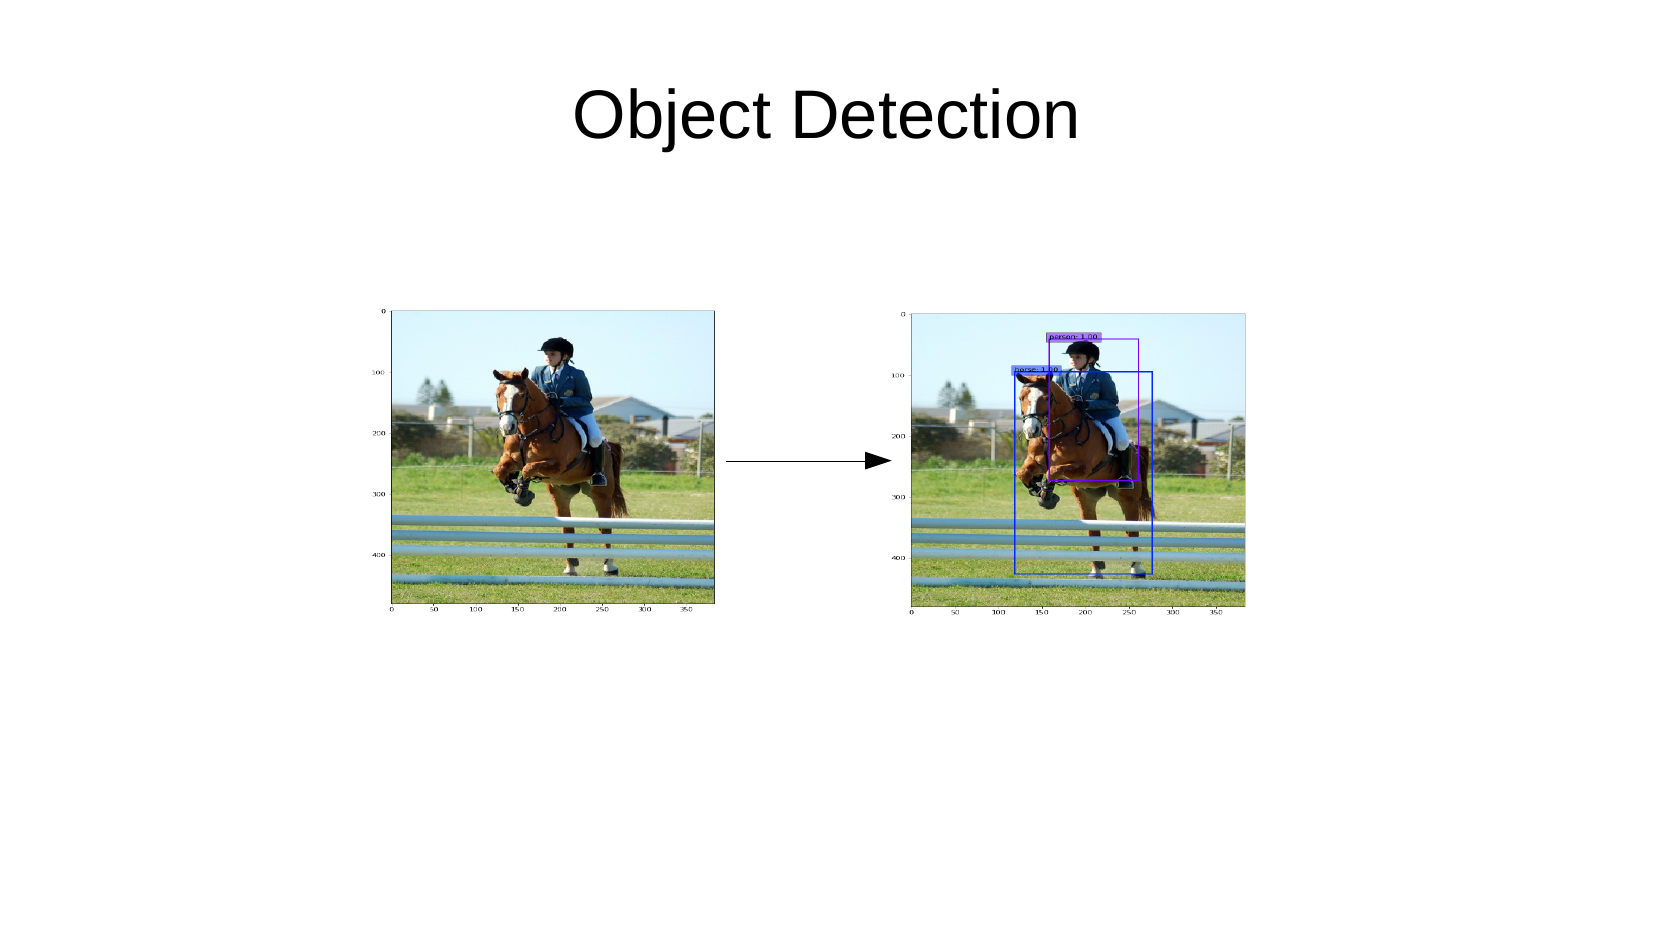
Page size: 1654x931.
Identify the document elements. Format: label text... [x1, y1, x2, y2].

picture [366, 305, 721, 616]
title Object Detection [82, 37, 1571, 193]
picture [885, 308, 1252, 619]
